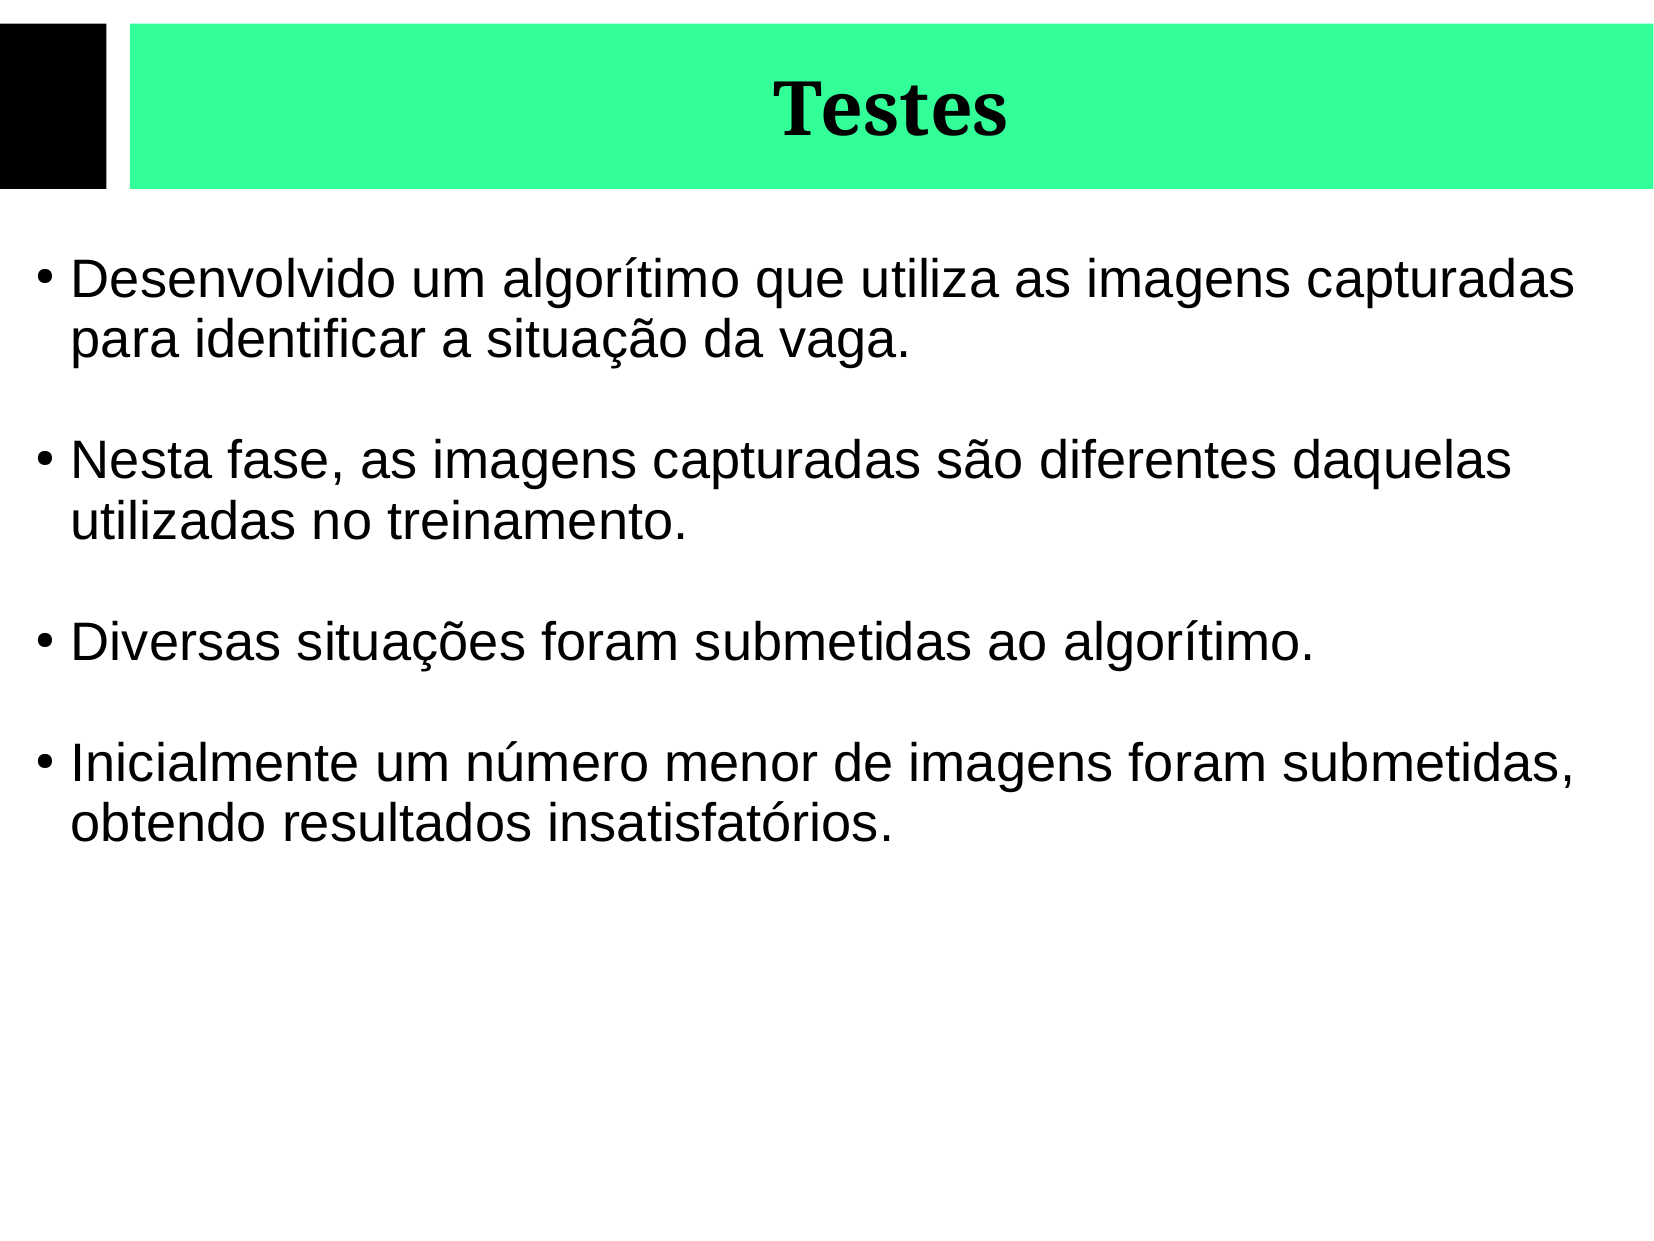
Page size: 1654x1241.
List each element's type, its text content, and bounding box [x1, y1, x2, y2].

subtitle Desenvolvido um algorítimo que utiliza as imagens capturadas para identificar a situação da vaga. Nesta fase, as imagens capturadas são diferentes daquelas utilizadas no treinamento. Diversas situações foram submetidas ao algorítimo. Inicialmente um número menor de imagens foram submetidas, obtendo resultados insatisfatórios. [35, 248, 1583, 1158]
text_box [0, 23, 107, 189]
text_box Testes [129, 23, 1654, 189]
